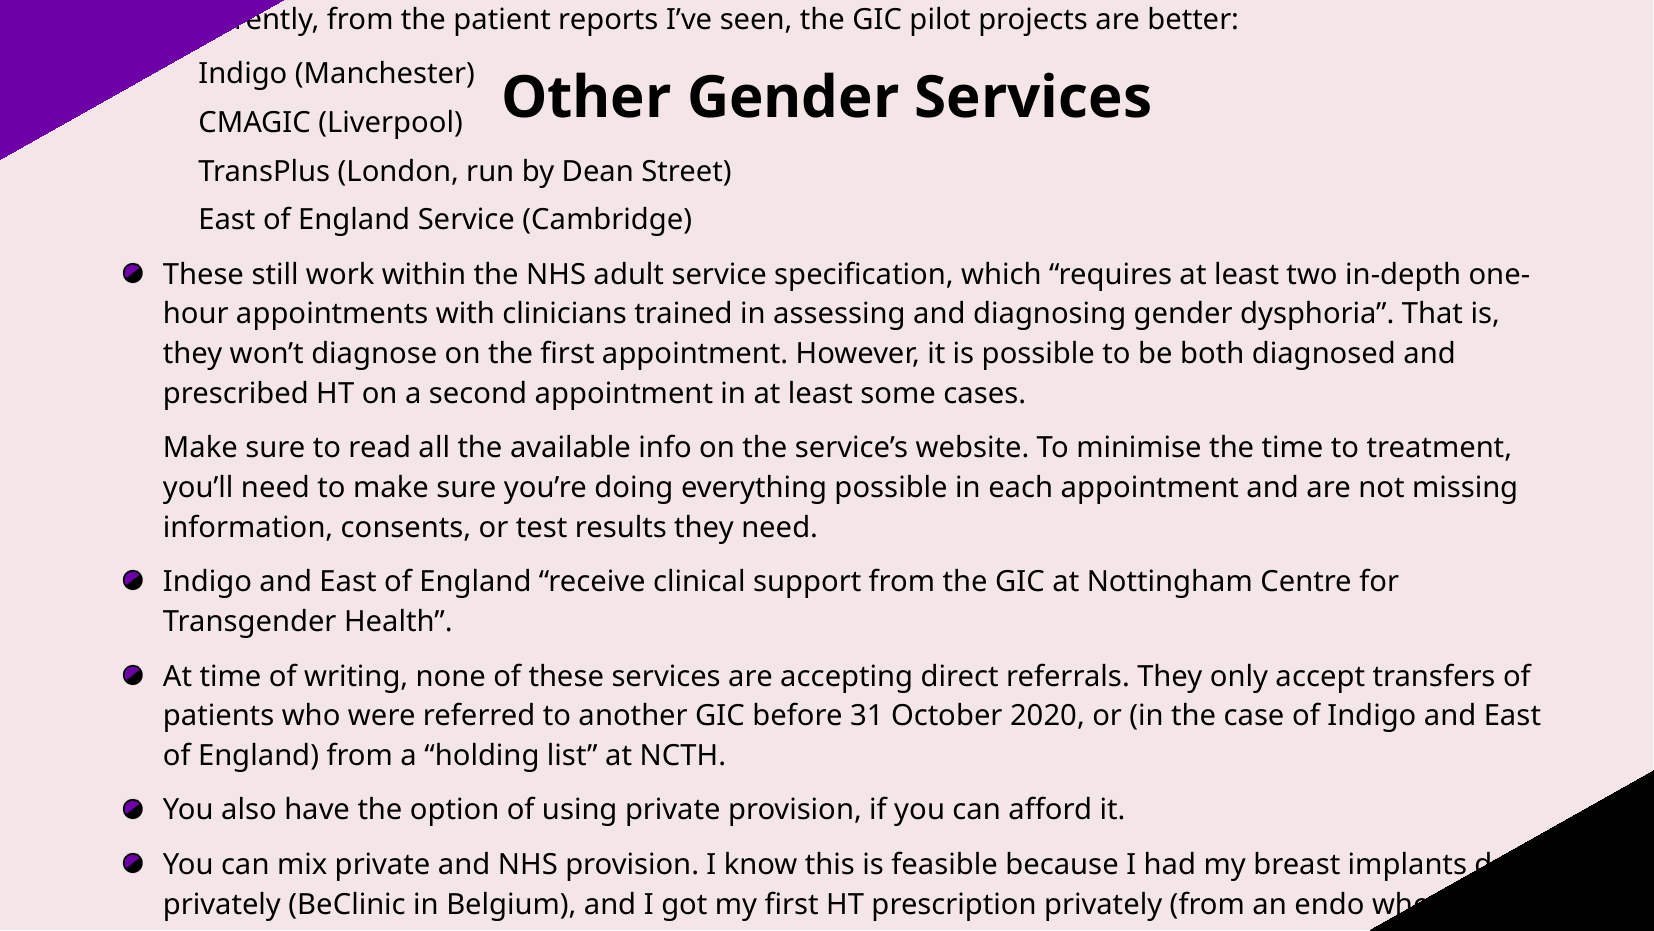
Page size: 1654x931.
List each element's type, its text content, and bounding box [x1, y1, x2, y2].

picture [121, 851, 144, 875]
title Other Gender Services [82, 35, 1571, 154]
text_box [0, 0, 284, 160]
text_box [1370, 770, 1654, 931]
subtitle Apparently, from the patient reports I’ve seen, the GIC pilot projects are better: Indigo (Manchester) CMAGIC (Liverpool) TransPlus (London, run by Dean Street) East of England Service (Cambridge) These still work within the NHS adult service specification, which “requires at least two in-depth one-hour appointments with clinicians trained in assessing and diagnosing gender dysphoria”. That is, they won’t diagnose on the first appointment. However, it is possible to be both diagnosed and prescribed HT on a second appointment in at least some cases. Make sure to read all the available info on the service’s website. To minimise the time to treatment, you’ll need to make sure you’re doing everything possible in each appointment and are not missing information, consents, or test results they need. Indigo and East of England “receive clinical support from the GIC at Nottingham Centre for Transgender Health”. At time of writing, none of these services are accepting direct referrals. They only accept transfers of patients who were referred to another GIC before 31 October 2020, or (in the case of Indigo and East of England) from a “holding list” at NCTH. You also have the option of using private provision, if you can afford it. You can mix private and NHS provision. I know this is feasible because I had my breast implants done privately (BeClinic in Belgium), and I got my first HT prescription privately (from an endo who has since retired). This didn’t interfere with other NHS treatment referred by Leeds GIC, and in fact may have speeded it up. [121, 165, 1562, 836]
